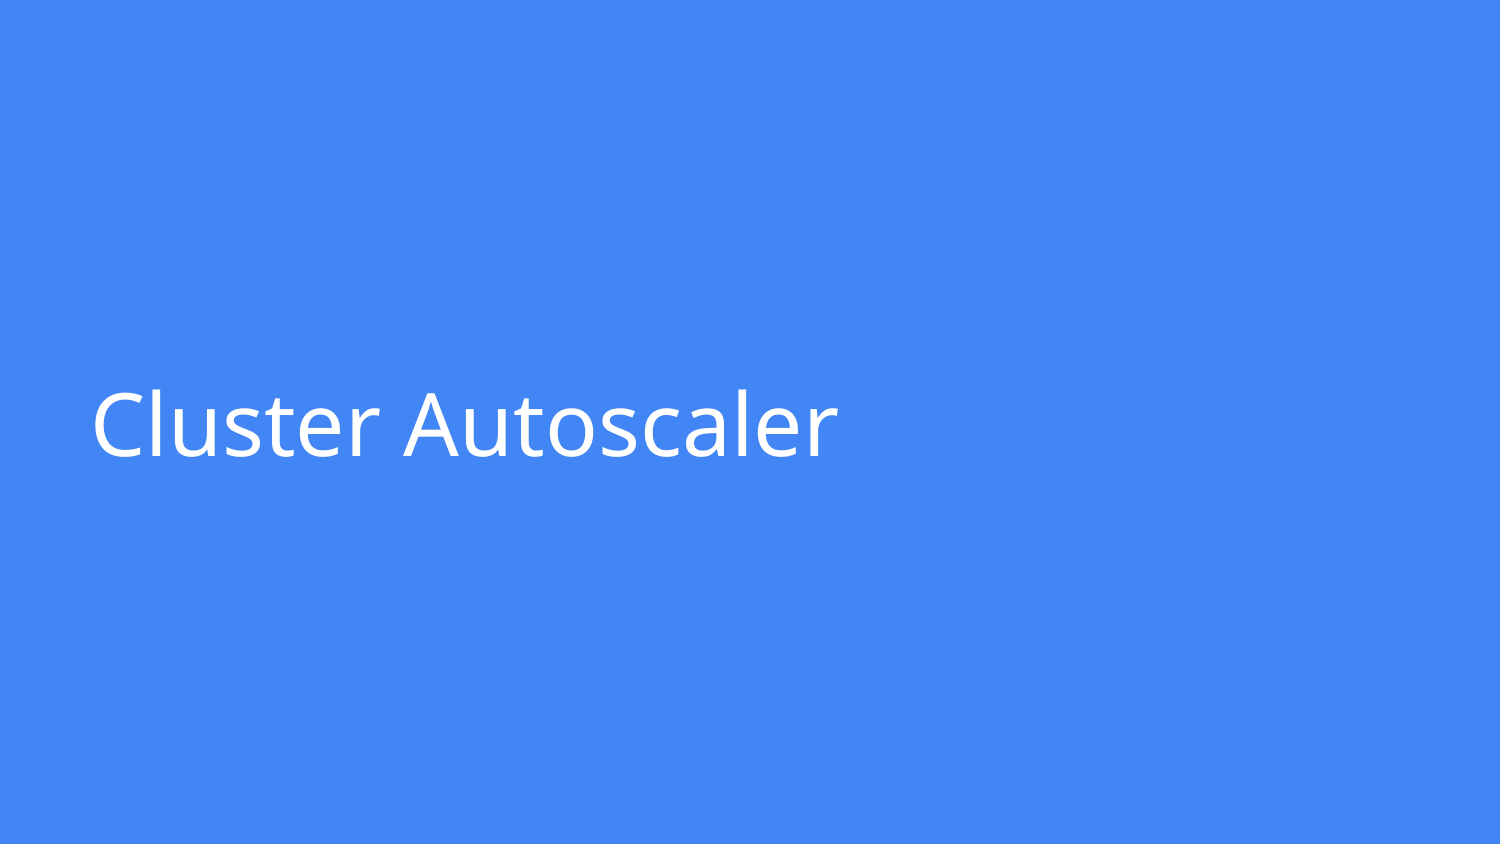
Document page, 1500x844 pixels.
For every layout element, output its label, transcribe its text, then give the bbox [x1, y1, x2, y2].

title Cluster Autoscaler [75, 338, 1425, 505]
